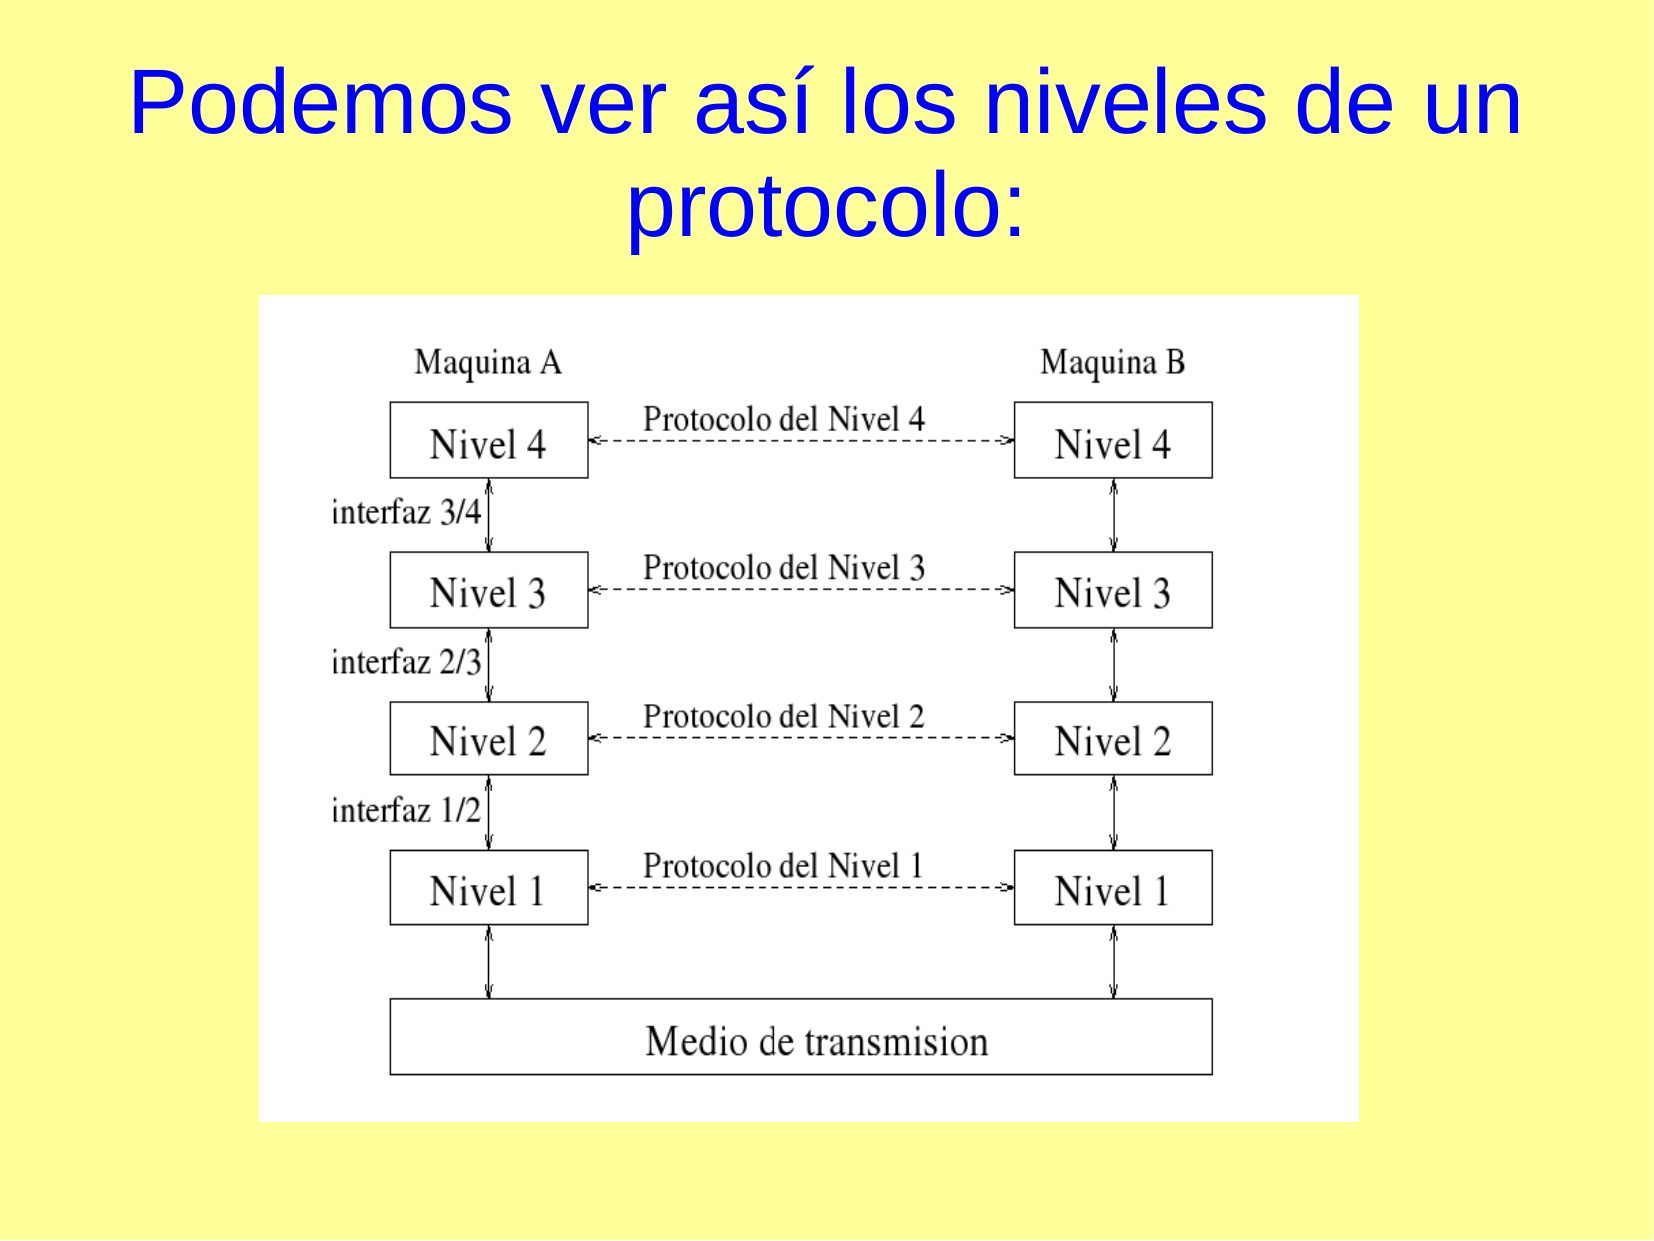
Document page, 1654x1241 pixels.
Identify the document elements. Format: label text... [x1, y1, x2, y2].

picture [259, 295, 1359, 1123]
title Podemos ver así los niveles de un protocolo: [82, 49, 1571, 257]
